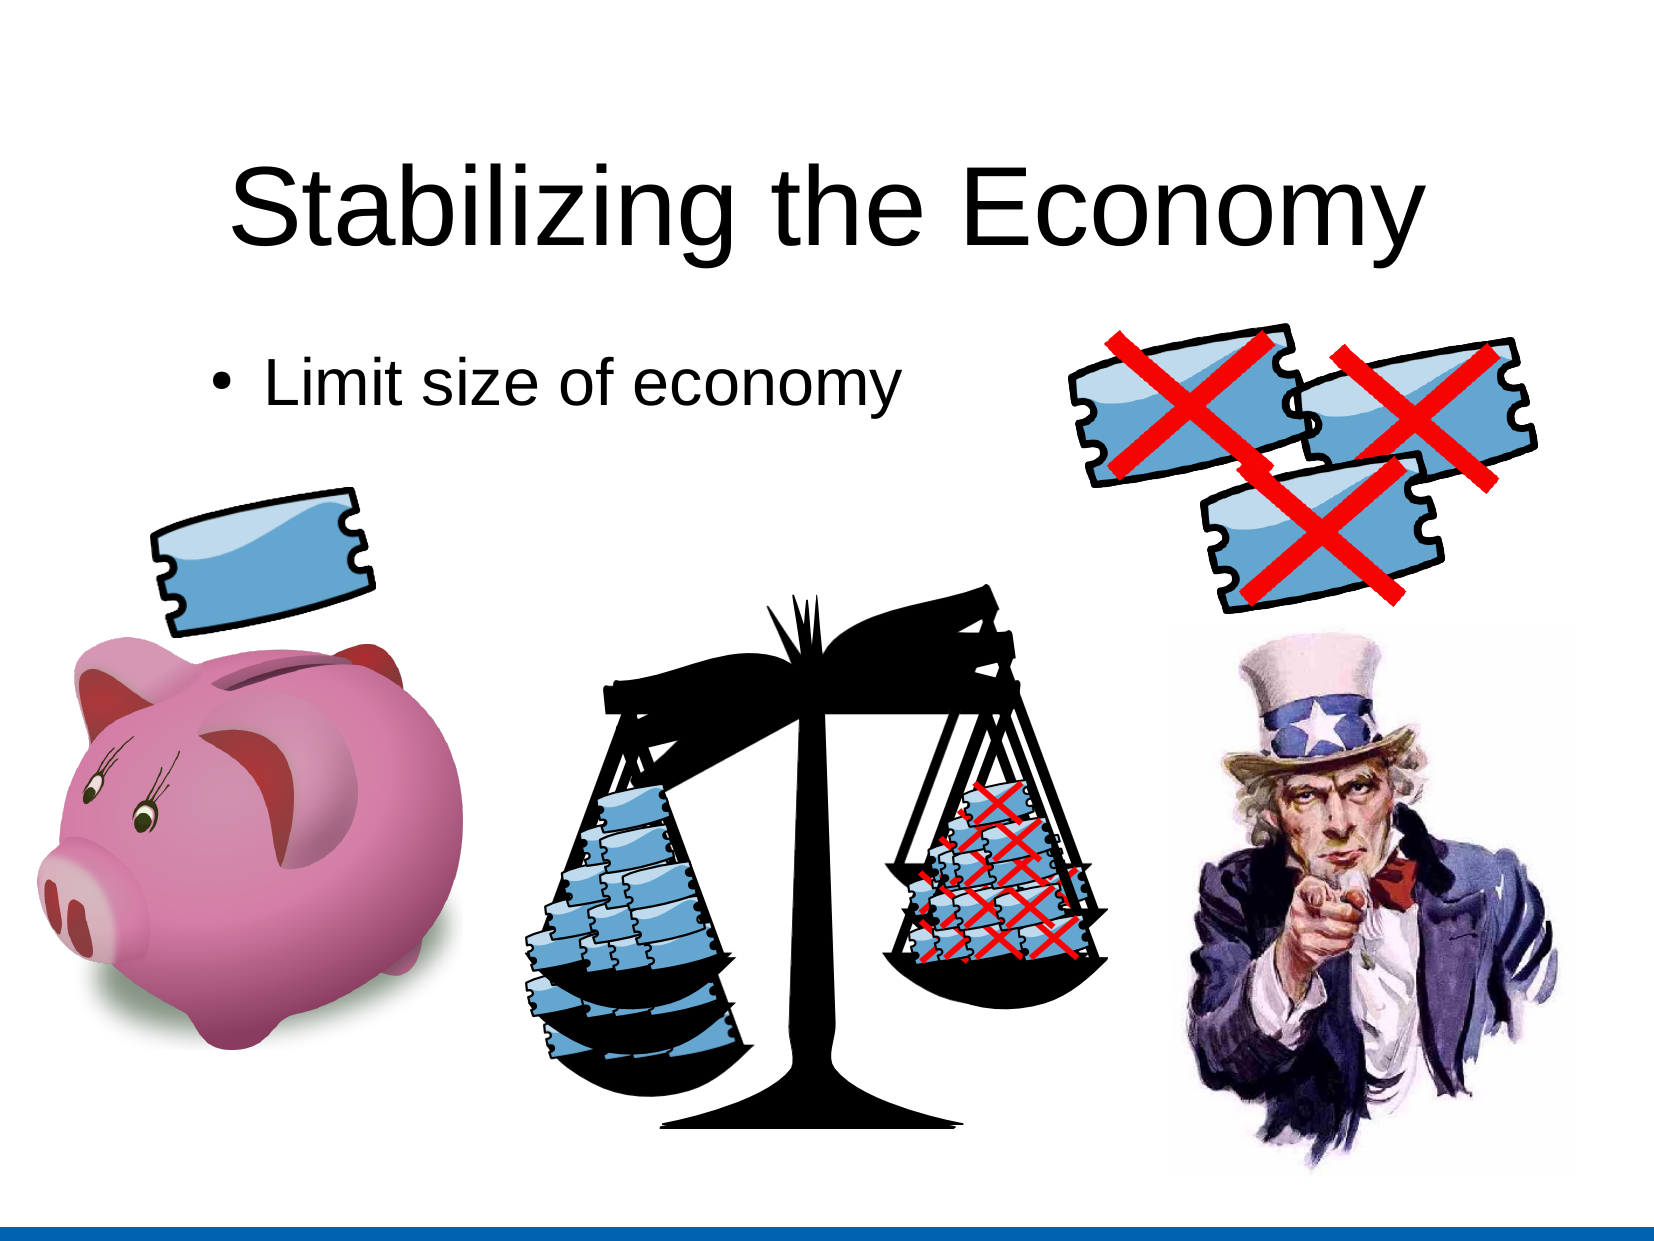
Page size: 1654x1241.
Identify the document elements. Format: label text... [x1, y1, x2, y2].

title Stabilizing the Economy [121, 102, 1533, 311]
list Limit size of economy [121, 344, 1533, 1149]
picture [1173, 624, 1574, 1177]
picture [1068, 323, 1538, 502]
picture [37, 637, 121, 1051]
